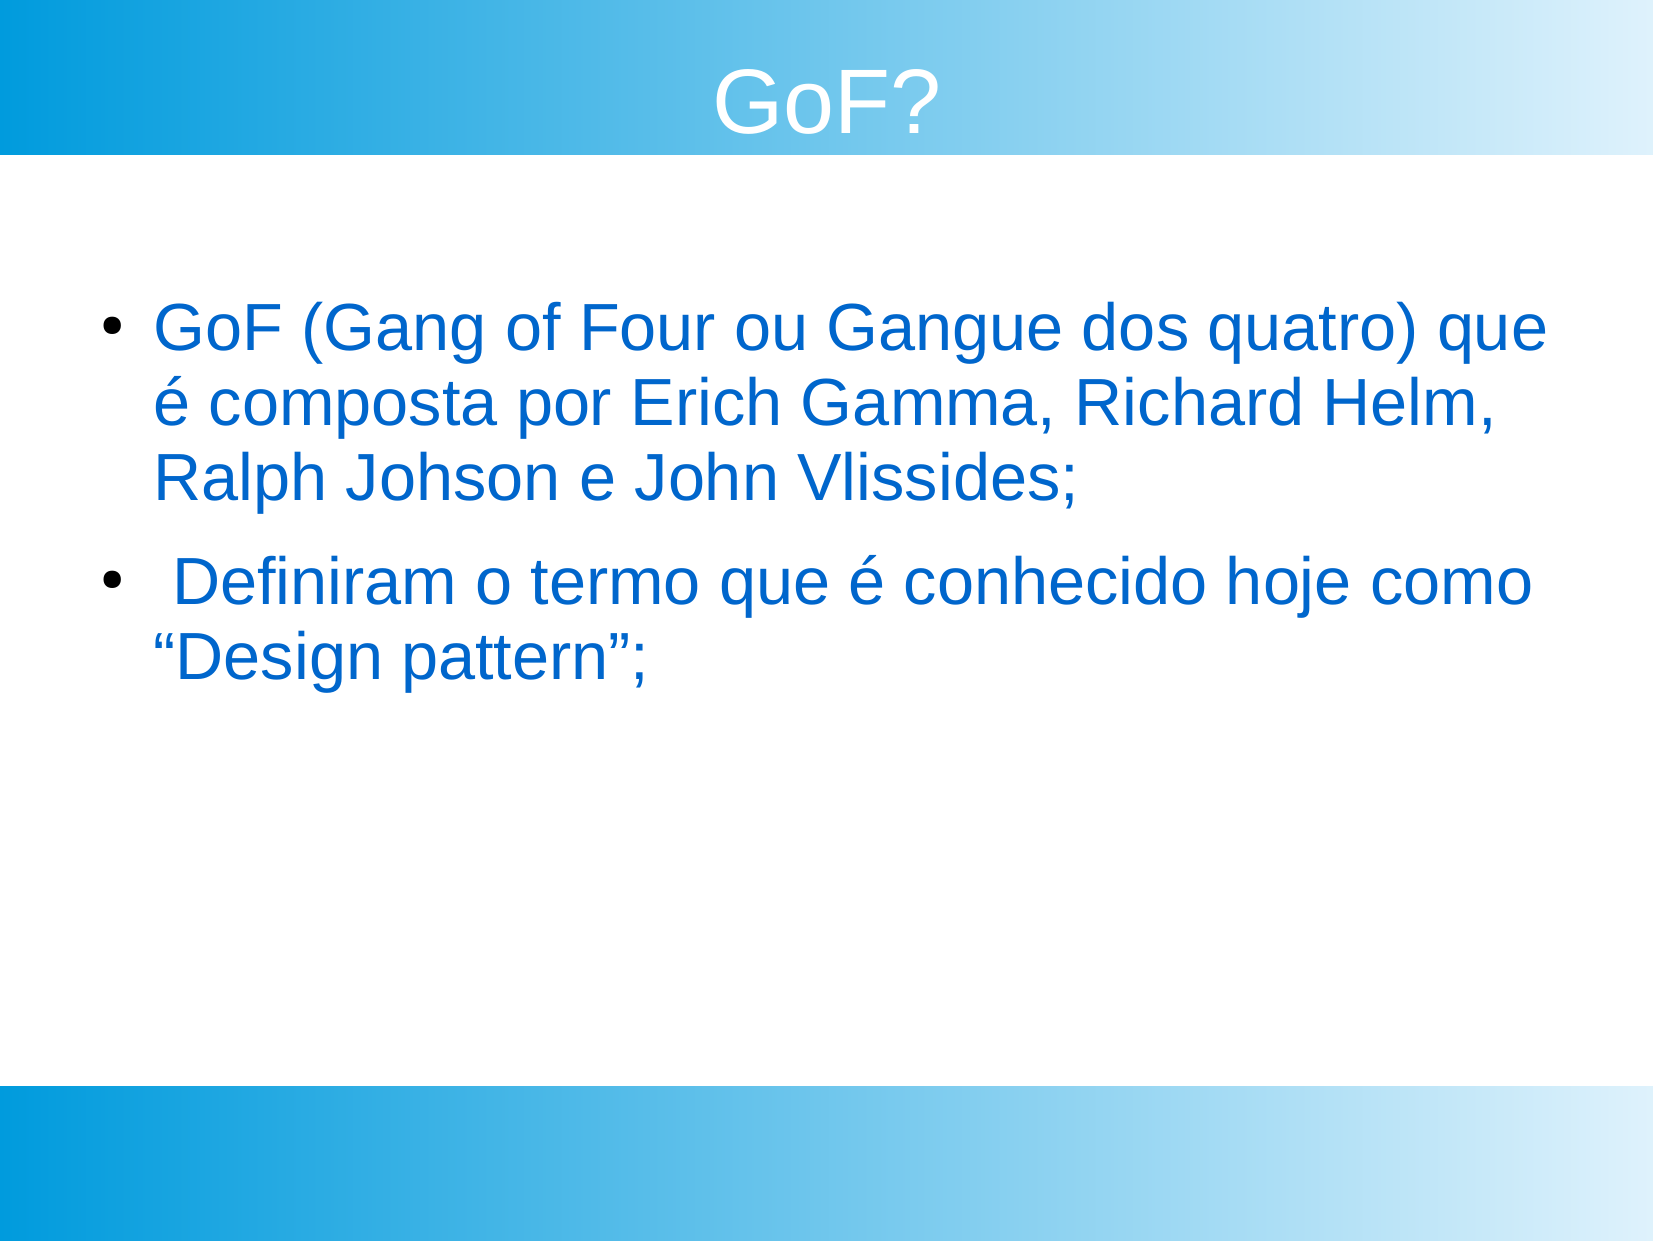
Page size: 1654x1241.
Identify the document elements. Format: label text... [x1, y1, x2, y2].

list GoF (Gang of Four ou Gangue dos quatro) que é composta por Erich Gamma, Richard Helm, Ralph Johson e John Vlissides; Definiram o termo que é conhecido hoje como “Design pattern”; [82, 290, 1571, 1010]
title GoF? [82, 49, 1571, 155]
